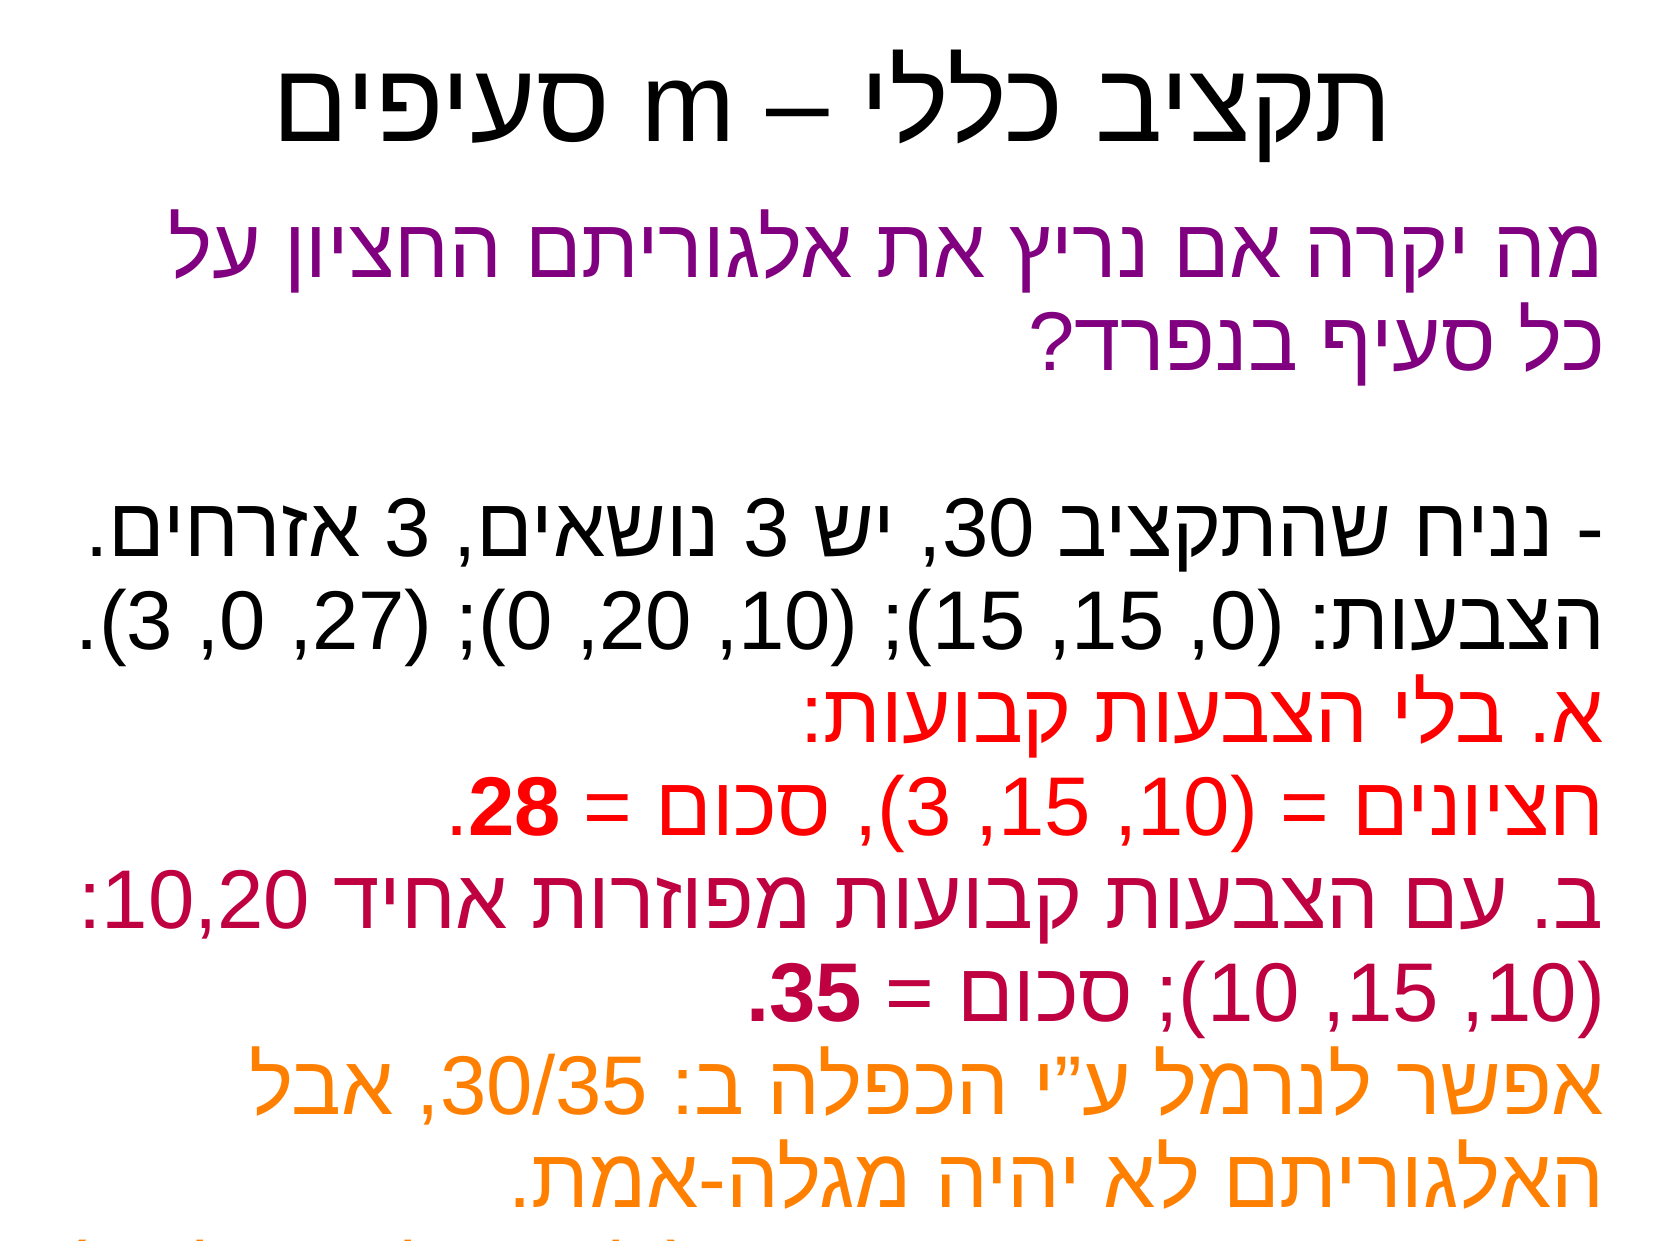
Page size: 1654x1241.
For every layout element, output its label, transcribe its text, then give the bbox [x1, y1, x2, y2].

title תקציב כללי – m סעיפים [45, 0, 1621, 195]
text_box מה יקרה אם נריץ את אלגוריתם החציון על כל סעיף בנפרד? - נניח שהתקציב 30, יש 3 נושאים, 3 אזרחים. הצבעות: (0, 15, 15); (10, 20, 0); (27, 0, 3). א. בלי הצבעות קבועות: חציונים = (10, 15, 3), סכום = 28. ב. עם הצבעות קבועות מפוזרות אחיד 10,20: (10, 15, 10); סכום = 35. אפשר לנרמל ע”י הכפלה ב: 30/35, אבל האלגוריתם לא יהיה מגלה-אמת. תוצאה אמיתית: (60/7, 90/7, 60/7) המרחק עבור שחקן 2: 10/7 + 50/7 + 60/7 = 120/7 ~ 17.1 כששחקן 2 אומר (11, 19, 0): בלי נירמול יוצא: (11, 15, 10), סכום=36. אחרי נירמול: (55/6, 75/6, 50/6) המרחק: 5/6 + 45/6 + 50/6 = 100/6 ~ 16.7 [45, 195, 1621, 1241]
